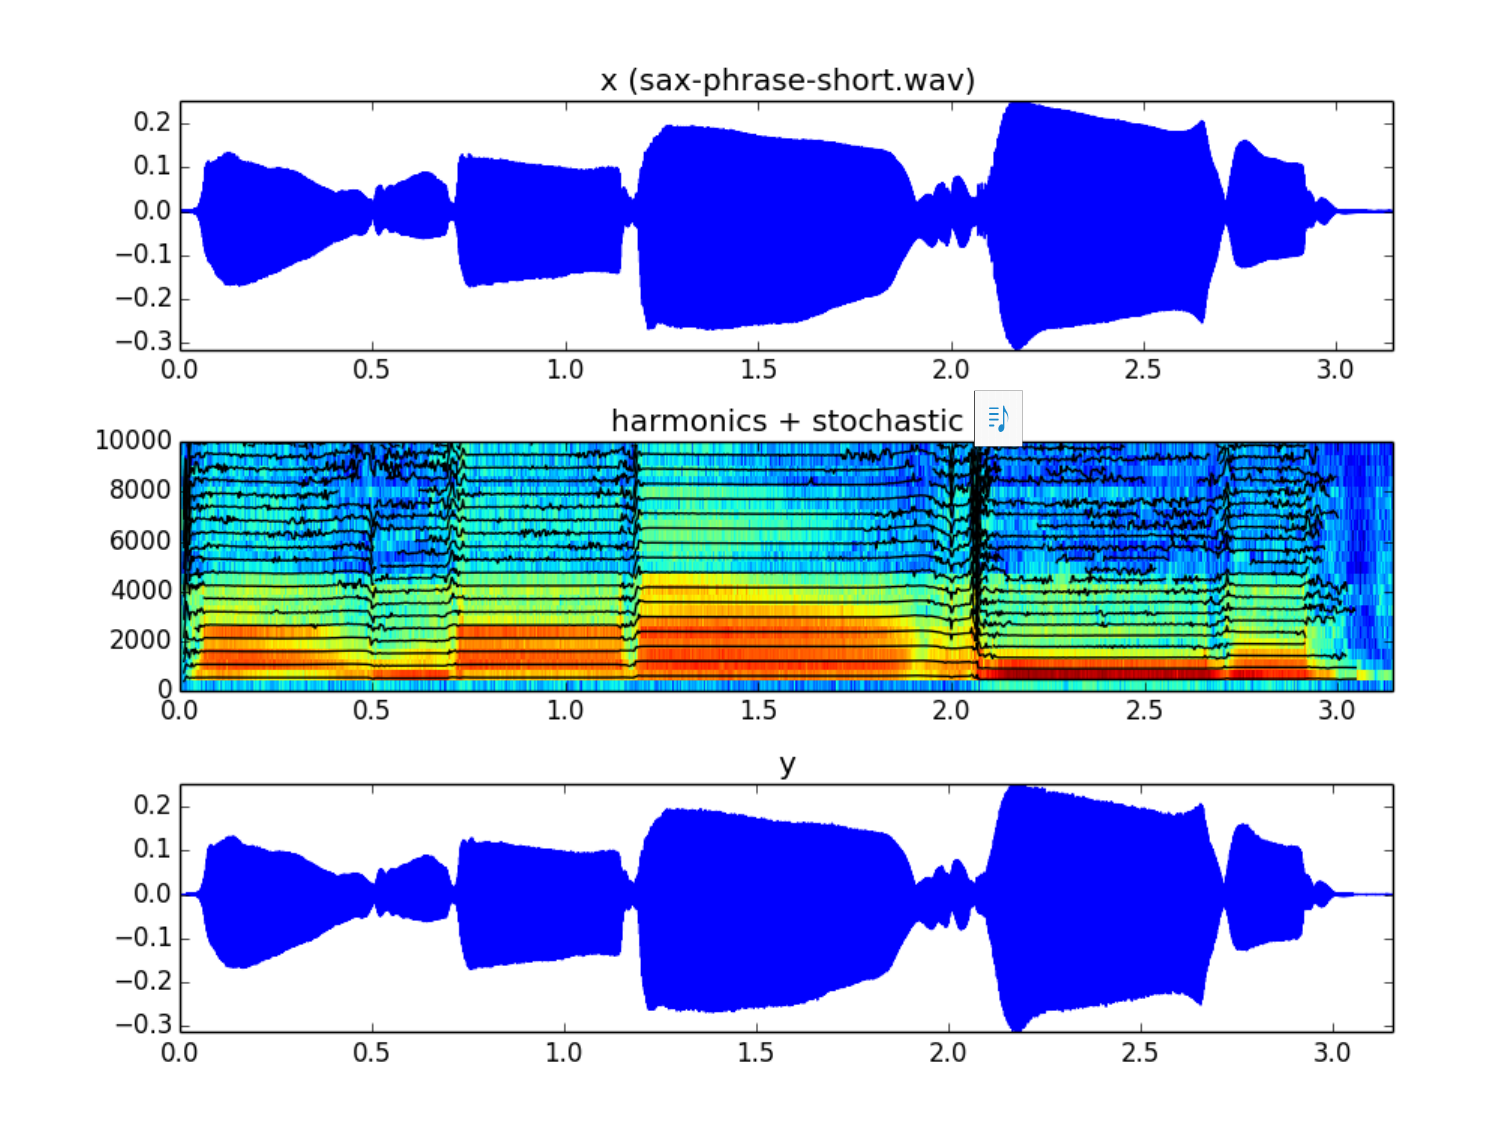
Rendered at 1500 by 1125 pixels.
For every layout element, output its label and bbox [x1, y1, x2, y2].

text_box [973, 389, 1024, 448]
picture [69, 41, 1420, 1092]
